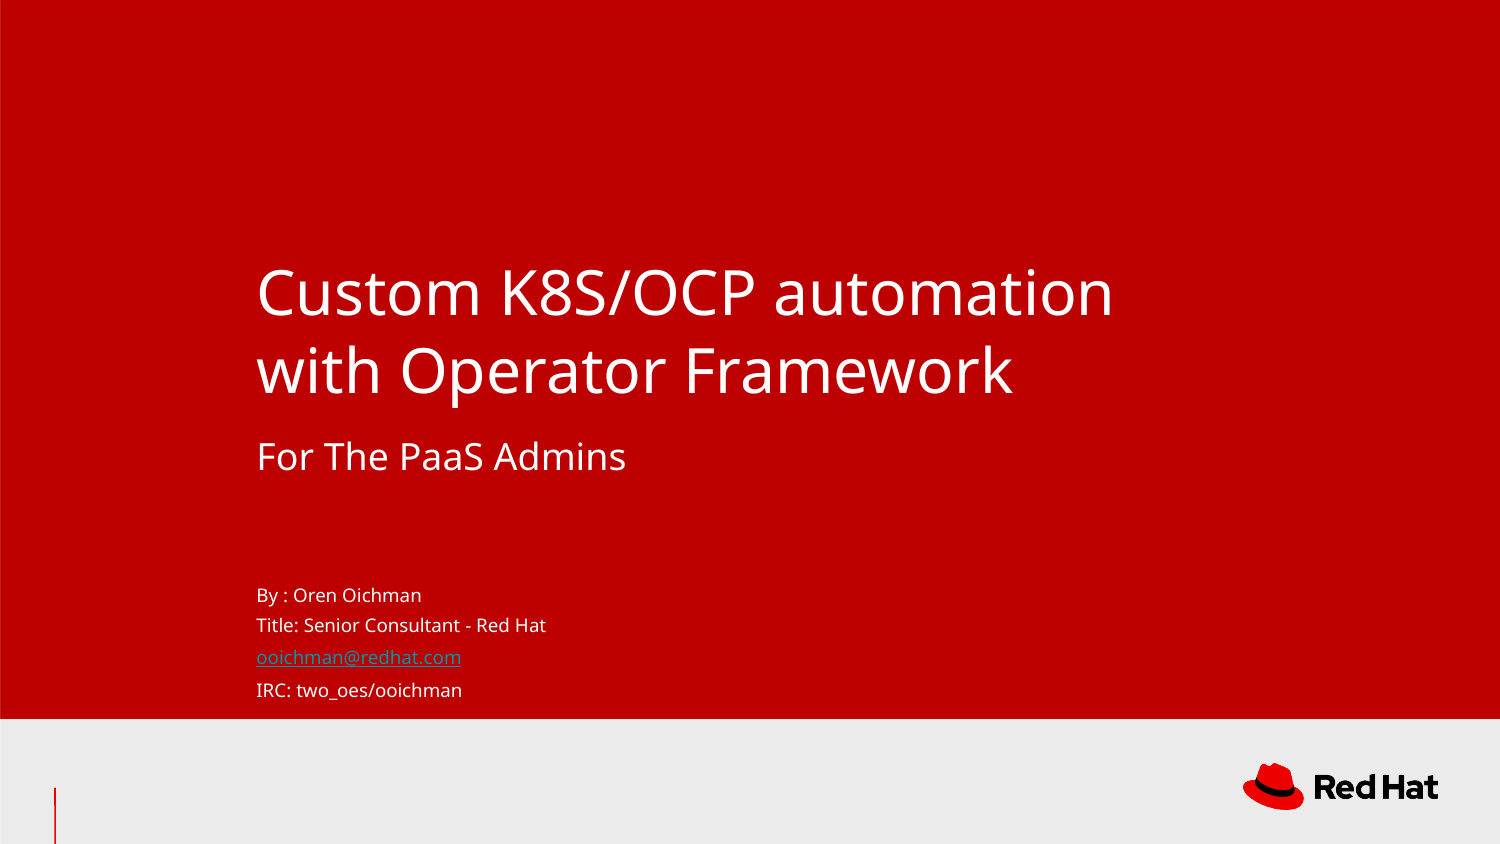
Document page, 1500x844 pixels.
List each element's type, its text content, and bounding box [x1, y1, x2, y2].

picture [0, 0, 1500, 844]
subtitle By : Oren Oichman Title: Senior Consultant - Red Hat ooichman@redhat.com IRC: two_oes/ooichman [256, 576, 611, 689]
subtitle For The PaaS Admins [256, 433, 1184, 546]
title Custom K8S/OCP automation with Operator Framework [256, 284, 1184, 433]
